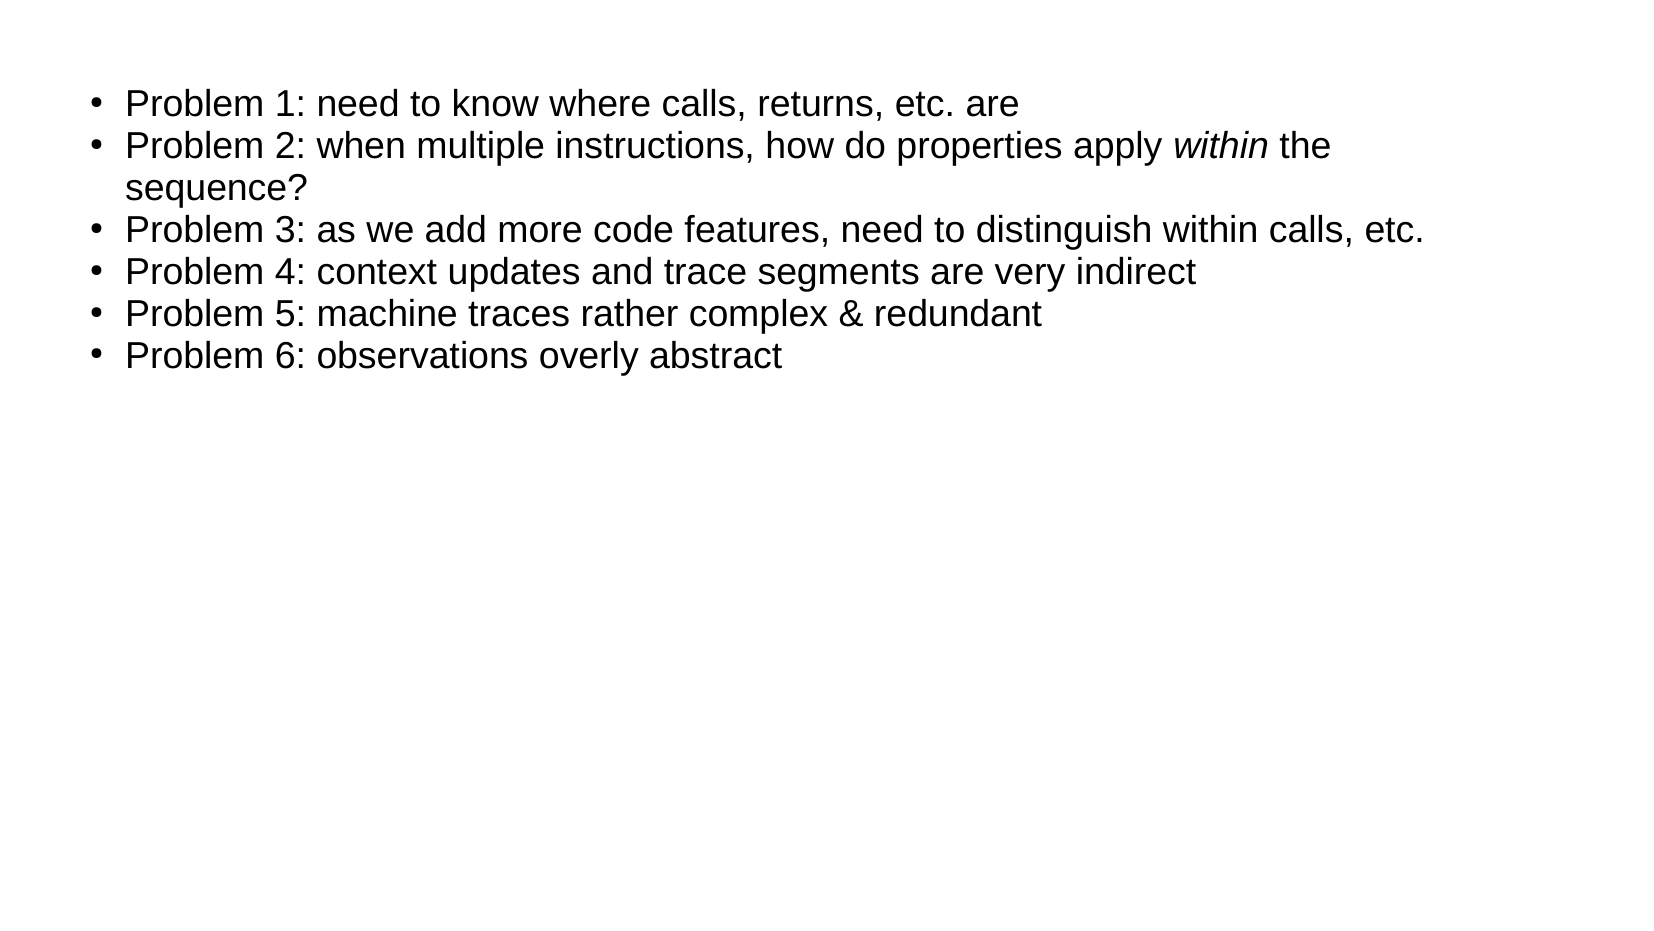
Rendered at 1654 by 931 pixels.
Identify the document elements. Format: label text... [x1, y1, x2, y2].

text_box Problem 1: need to know where calls, returns, etc. are Problem 2: when multiple instructions, how do properties apply within the sequence? Problem 3: as we add more code features, need to distinguish within calls, etc. Problem 4: context updates and trace segments are very indirect Problem 5: machine traces rather complex & redundant Problem 6: observations overly abstract [75, 75, 1463, 384]
